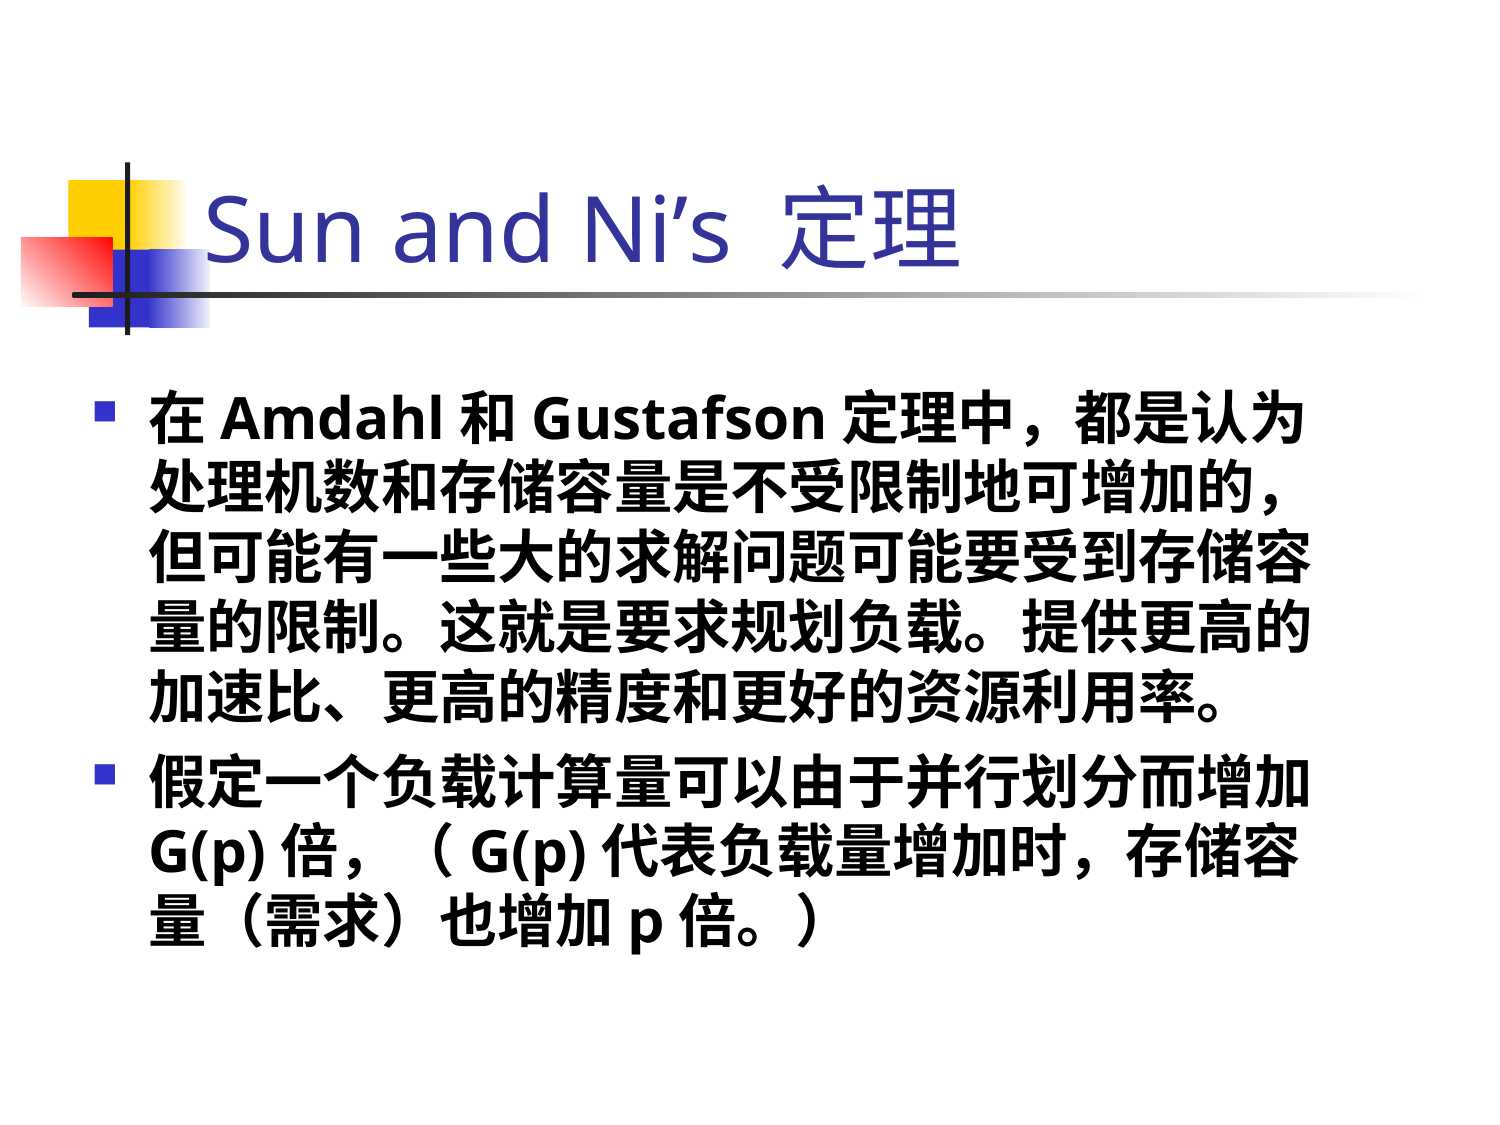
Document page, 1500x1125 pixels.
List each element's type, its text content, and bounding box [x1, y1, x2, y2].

list 在Amdahl和Gustafson定理中，都是认为处理机数和存储容量是不受限制地可增加的，但可能有一些大的求解问题可能要受到存储容量的限制。这就是要求规划负载。提供更高的加速比、更高的精度和更好的资源利用率。 假定一个负载计算量可以由于并行划分而增加G(p)倍，（G(p)代表负载量增加时，存储容量（需求）也增加p倍。） [76, 373, 1352, 1049]
title Sun and Ni’s 定理 [188, 101, 1468, 289]
